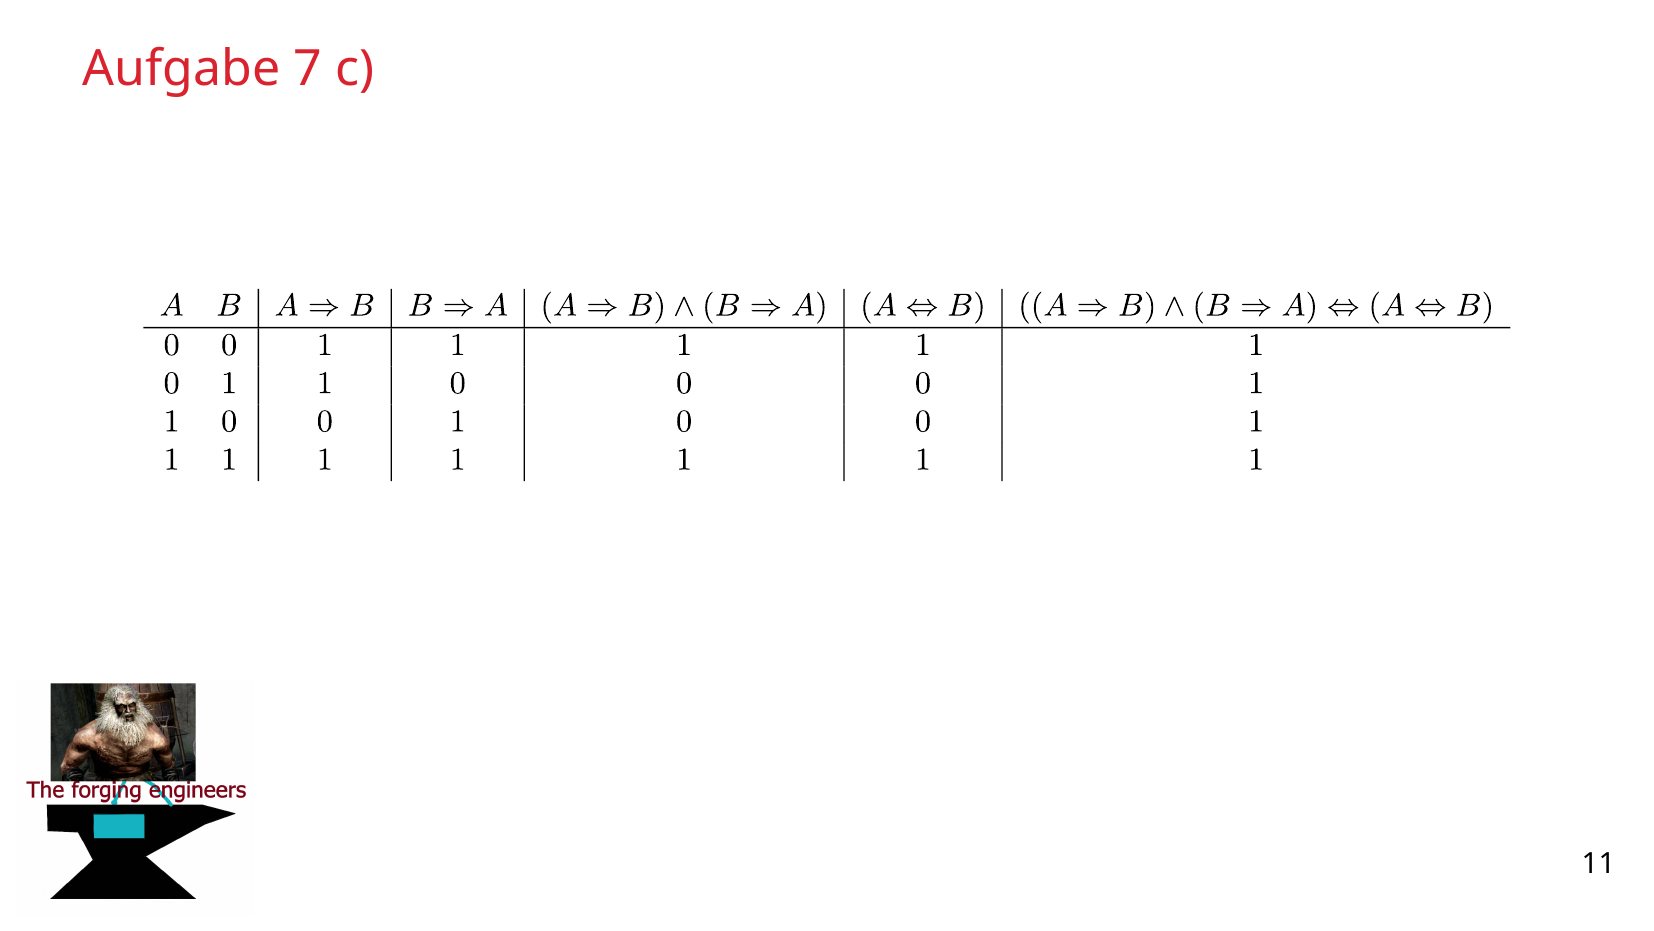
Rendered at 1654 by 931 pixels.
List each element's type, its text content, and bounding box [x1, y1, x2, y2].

picture [142, 287, 1512, 483]
title Aufgabe 7 c) [82, 37, 1571, 95]
picture [17, 679, 254, 916]
